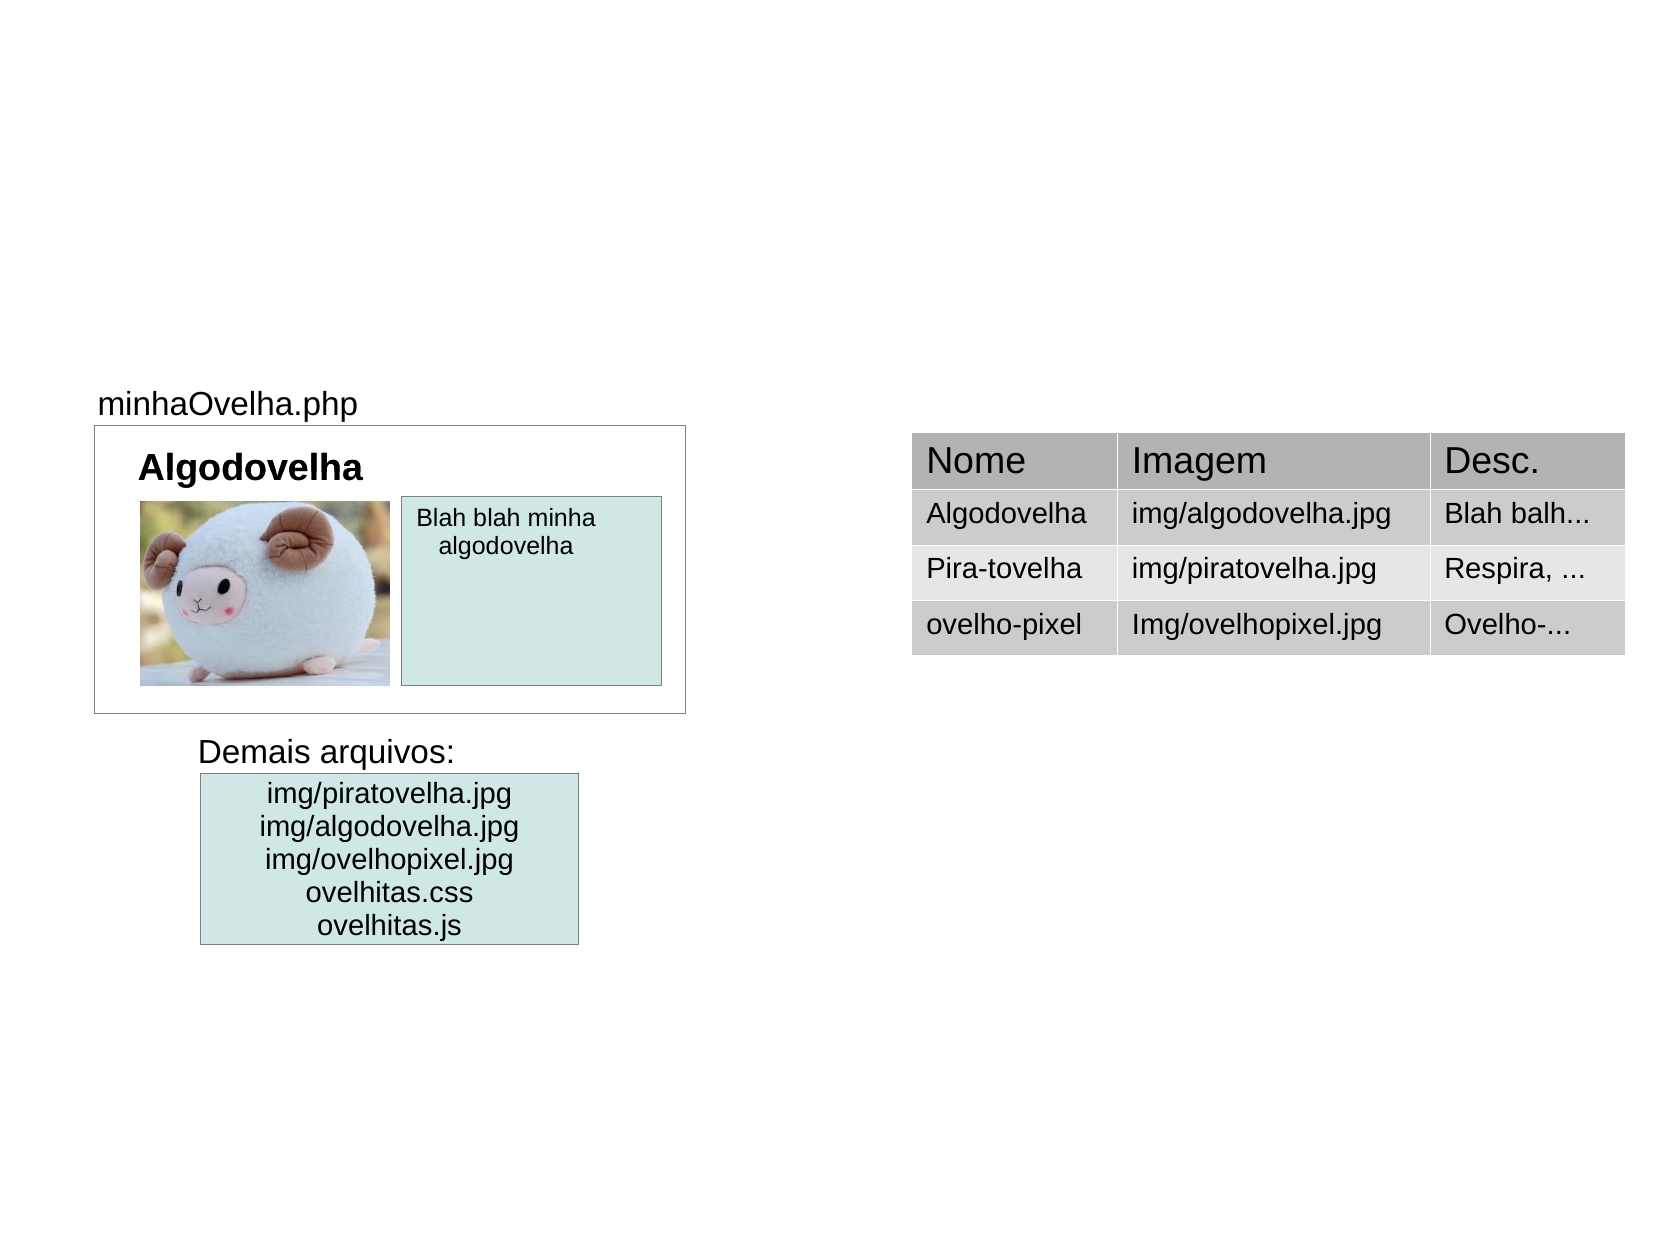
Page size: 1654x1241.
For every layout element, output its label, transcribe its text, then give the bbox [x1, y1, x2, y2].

text_box Algodovelha [123, 439, 378, 497]
table_cell img/piratovelha.jpg [1118, 546, 1430, 600]
table_cell Respira, ... [1431, 546, 1625, 600]
table_cell Img/ovelhopixel.jpg [1118, 601, 1430, 655]
table_cell Algodovelha [912, 490, 1117, 545]
table_cell Ovelho-... [1431, 601, 1625, 655]
table_cell Blah balh... [1431, 490, 1625, 545]
text_box minhaOvelha.php [95, 426, 374, 430]
picture [140, 472, 390, 713]
text_box img/piratovelha.jpg img/algodovelha.jpg img/ovelhopixel.jpg ovelhitas.css ovelhitas.js [200, 773, 579, 945]
table_cell img/algodovelha.jpg [1118, 490, 1430, 545]
table_header Imagem [1118, 433, 1430, 489]
table_header Nome [912, 433, 1117, 489]
text_box Blah blah minha algodovelha [401, 496, 662, 686]
text_box Demais arquivos: [183, 726, 471, 779]
table_cell ovelho-pixel [912, 601, 1117, 655]
text_box minhaOvelha.php [82, 377, 374, 430]
table_header Desc. [1431, 433, 1625, 489]
table_cell Pira-tovelha [912, 546, 1117, 600]
